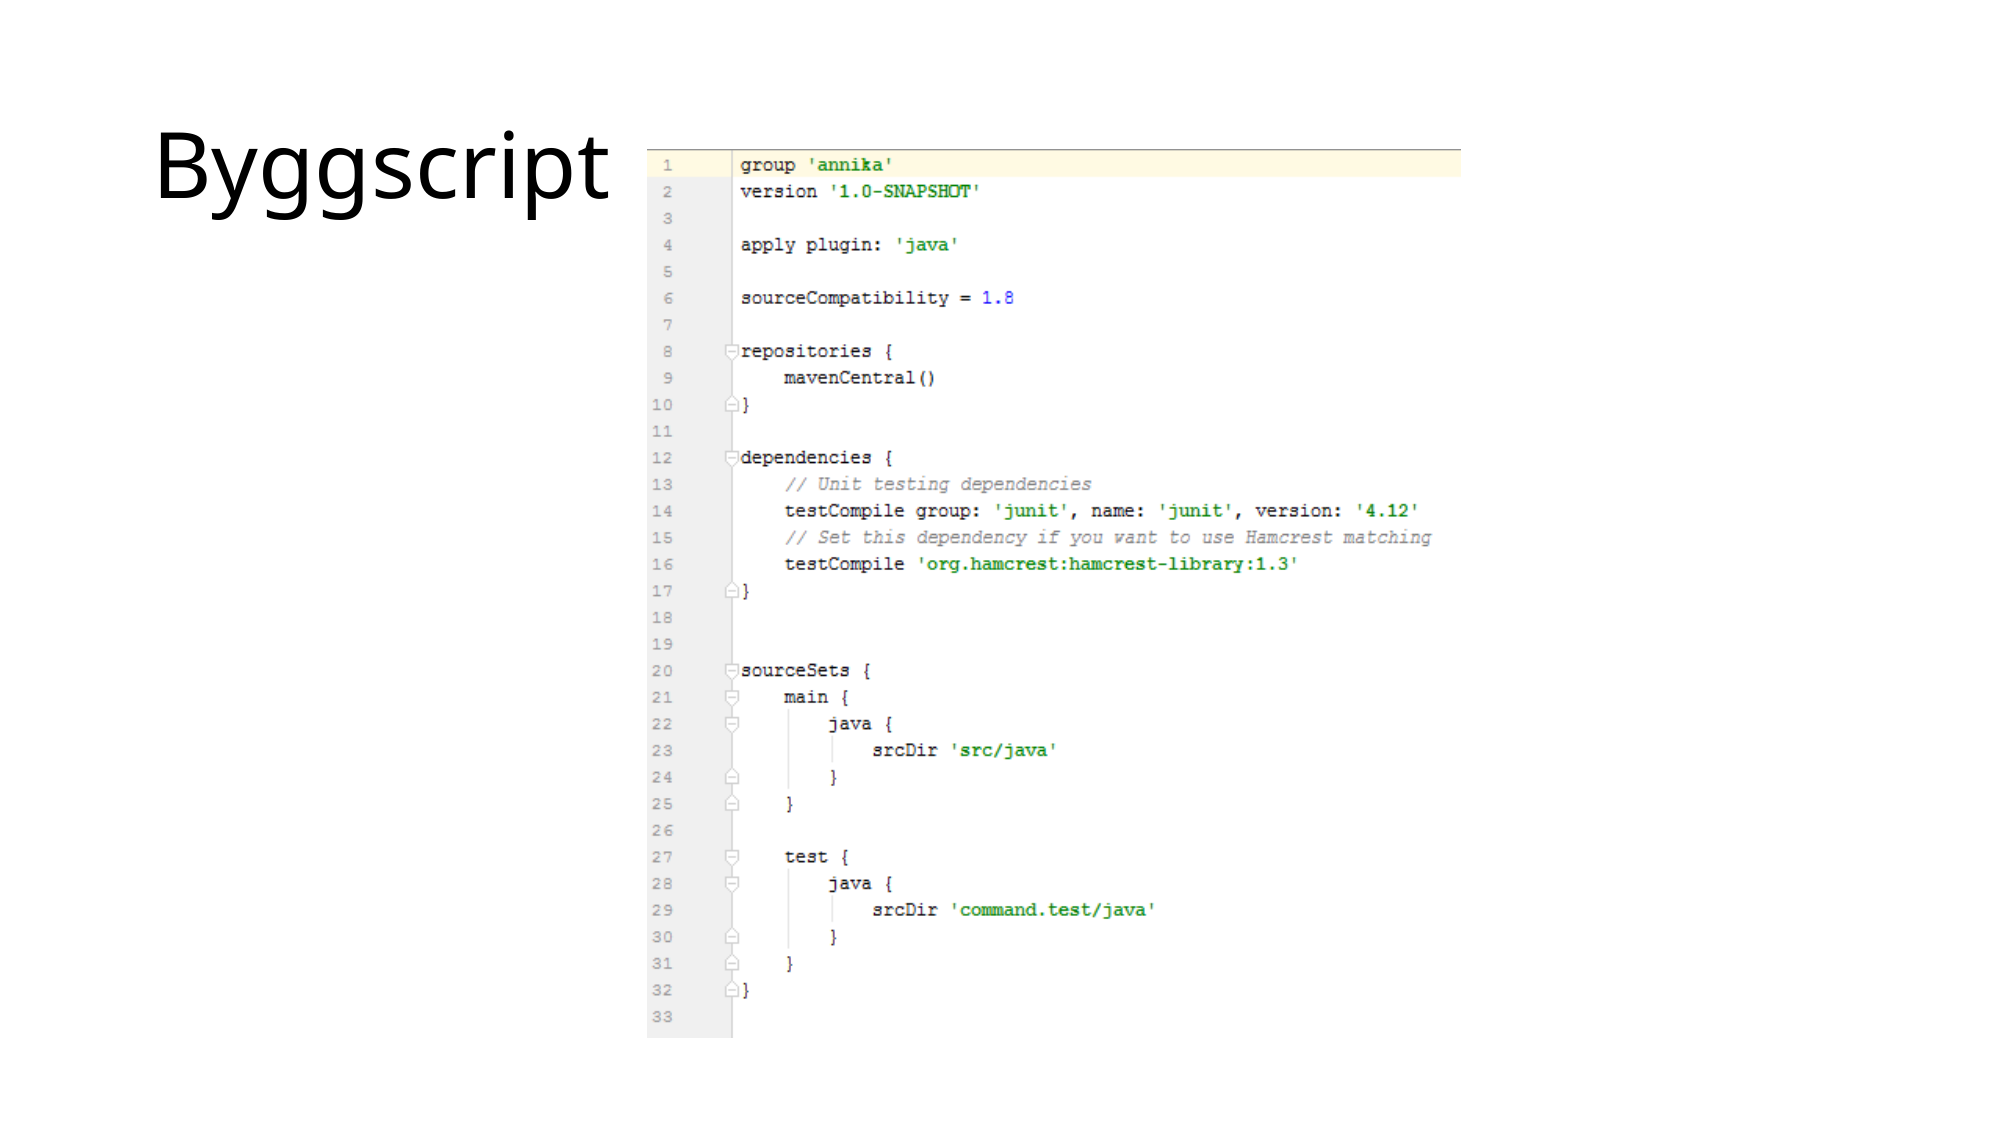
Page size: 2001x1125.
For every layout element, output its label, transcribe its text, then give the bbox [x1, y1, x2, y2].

picture [647, 149, 1461, 1038]
text_box Byggscript [137, 59, 1863, 278]
